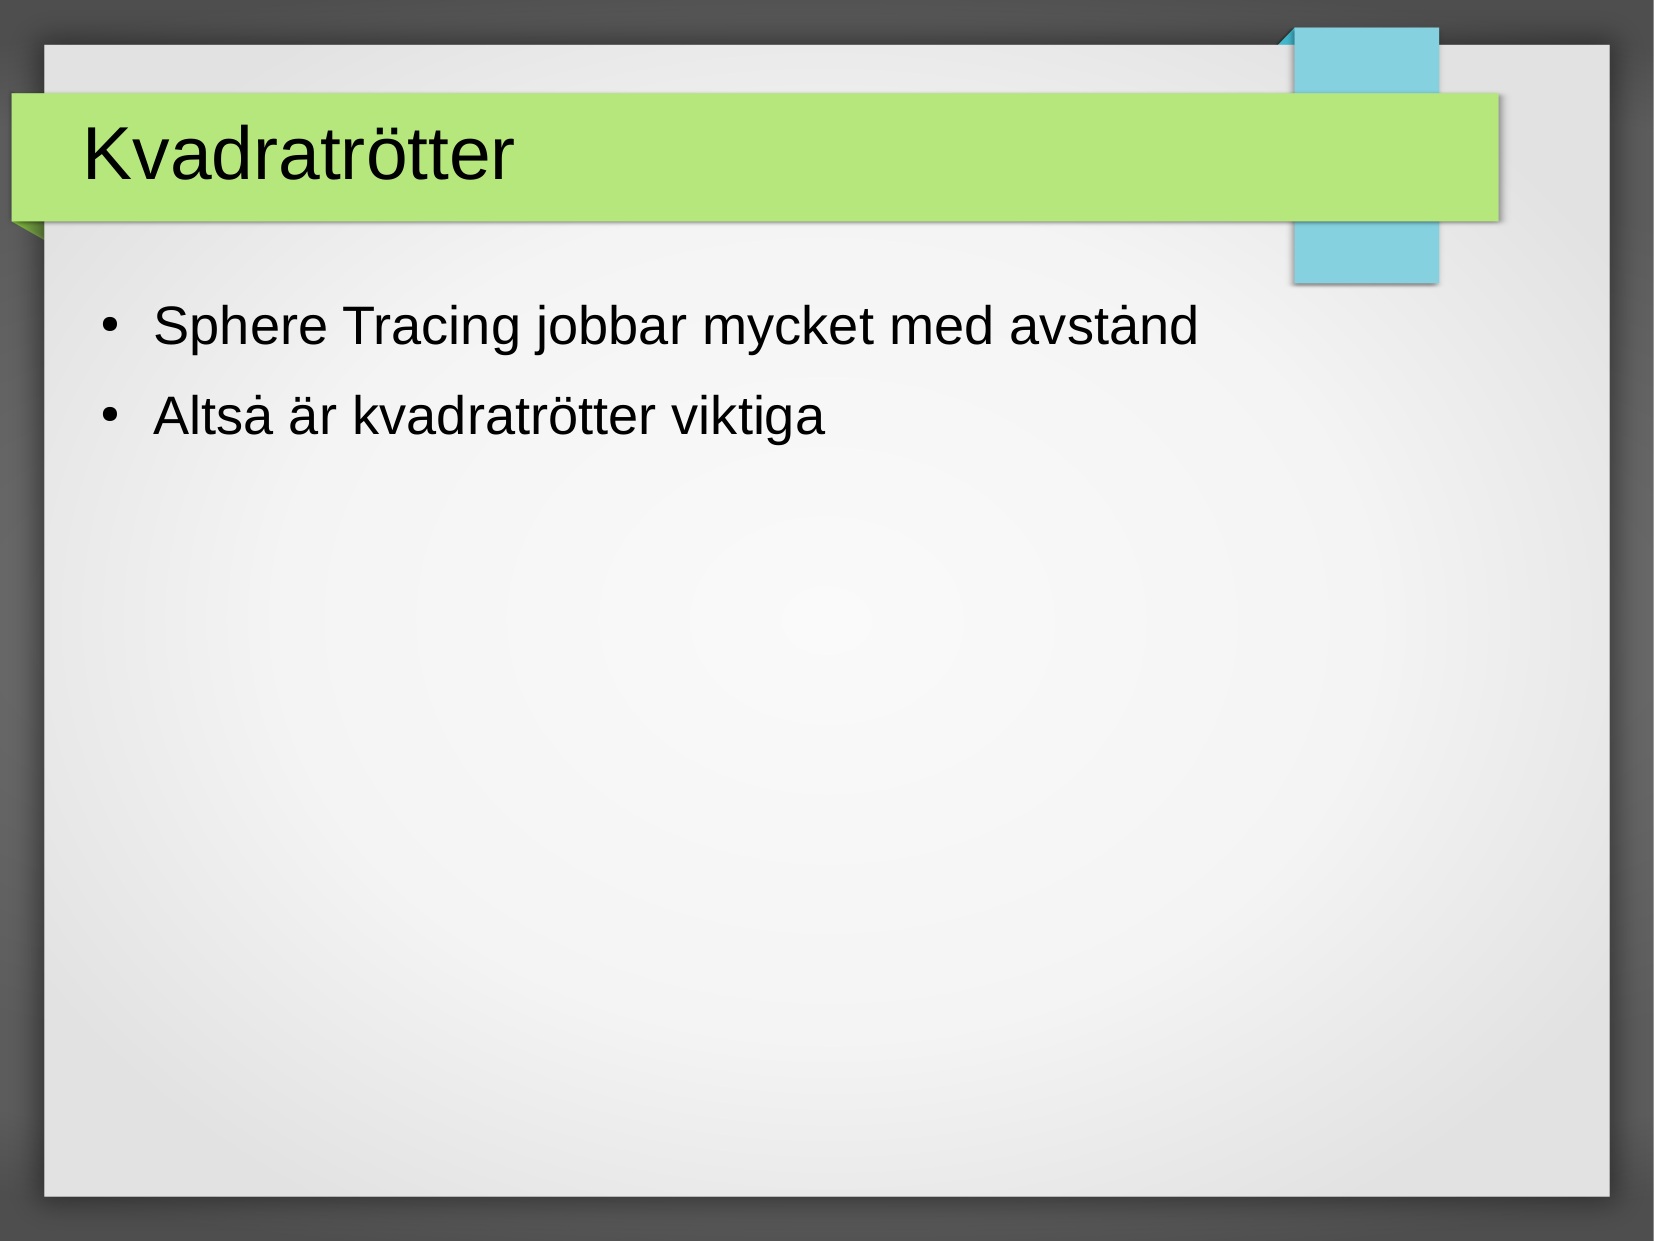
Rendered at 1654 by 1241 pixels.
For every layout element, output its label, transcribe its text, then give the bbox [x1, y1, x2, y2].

picture [0, 0, 1654, 1241]
title Kvadratrötter [82, 94, 1264, 213]
list Sphere Tracing jobbar mycket med avstȧnd Altsȧ är kvadratrötter viktiga [82, 295, 1571, 1015]
